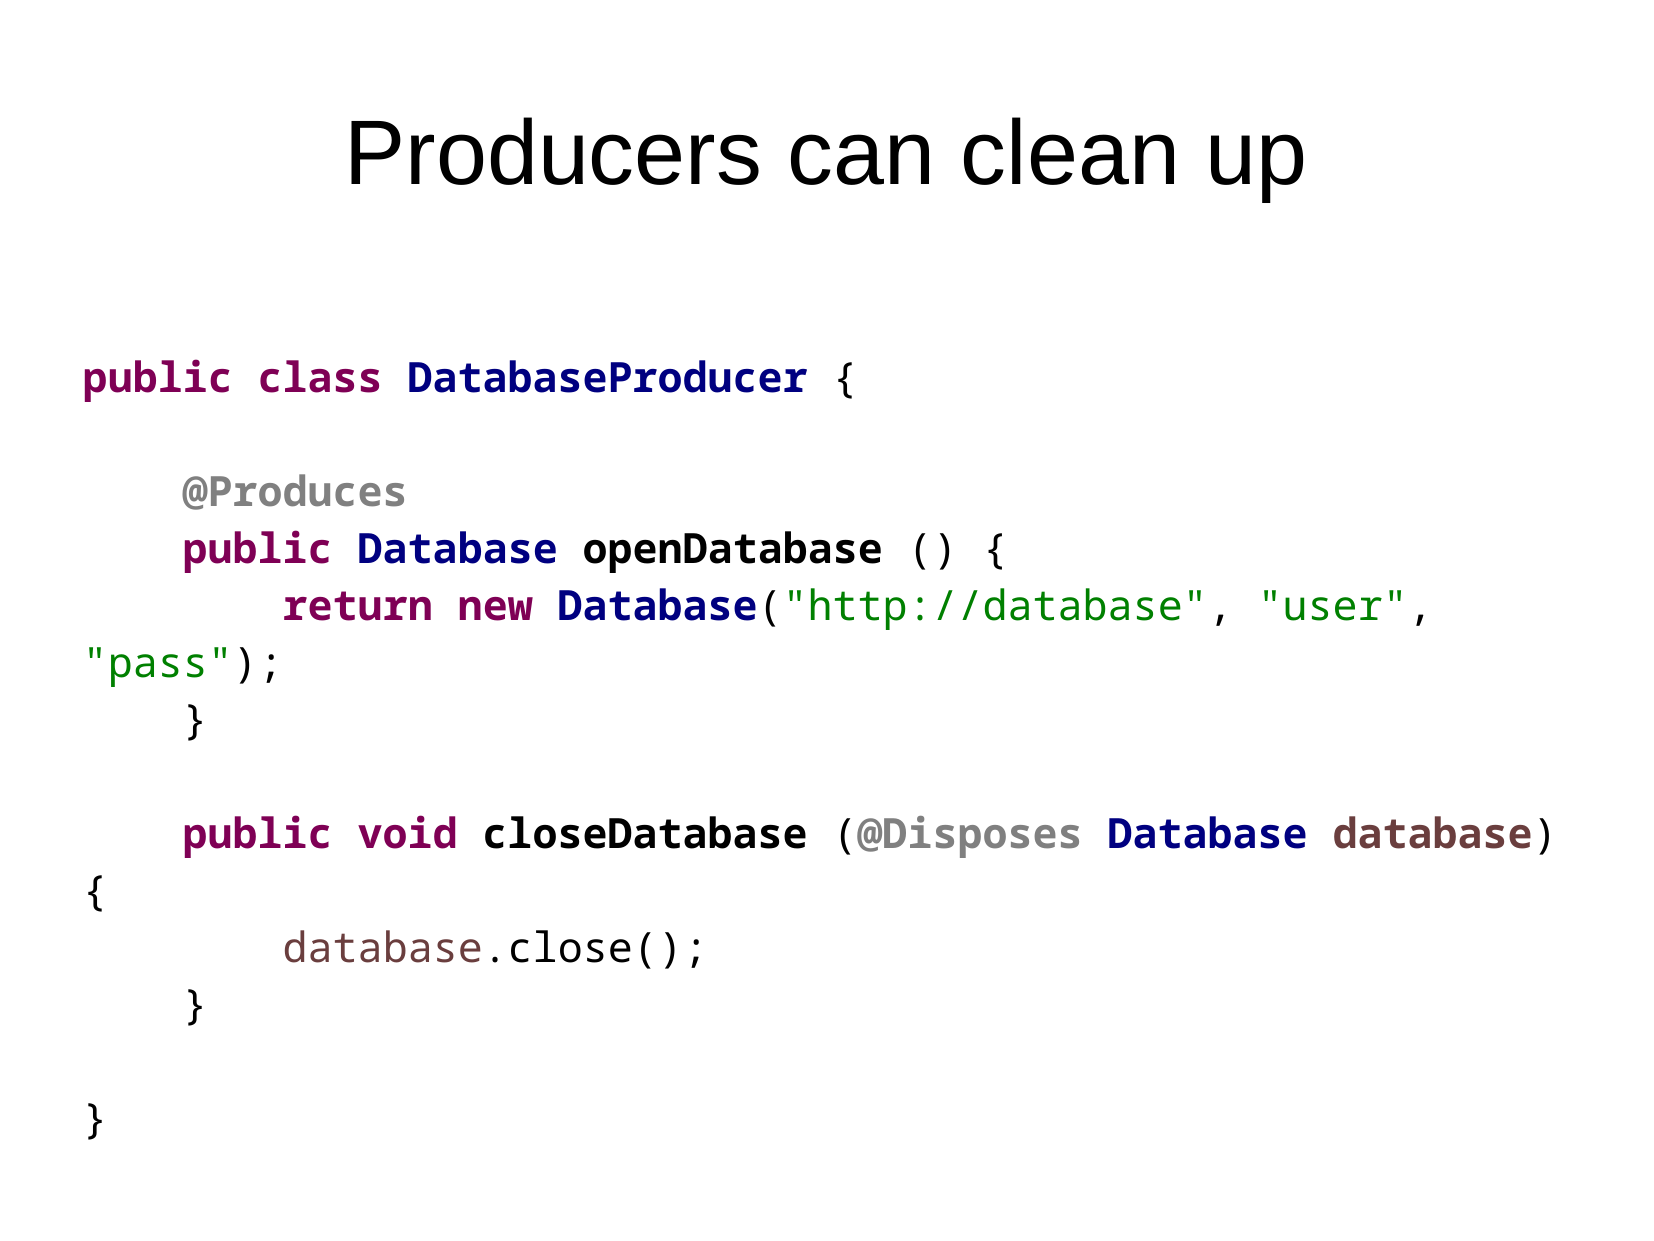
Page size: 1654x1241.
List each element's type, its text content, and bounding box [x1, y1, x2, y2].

title Producers can clean up [82, 49, 1571, 257]
list public class DatabaseProducer { @Produces public Database openDatabase () { return new Database("http://database", "user", "pass"); } public void closeDatabase (@Disposes Database database) { database.close(); } } [82, 337, 1571, 1156]
